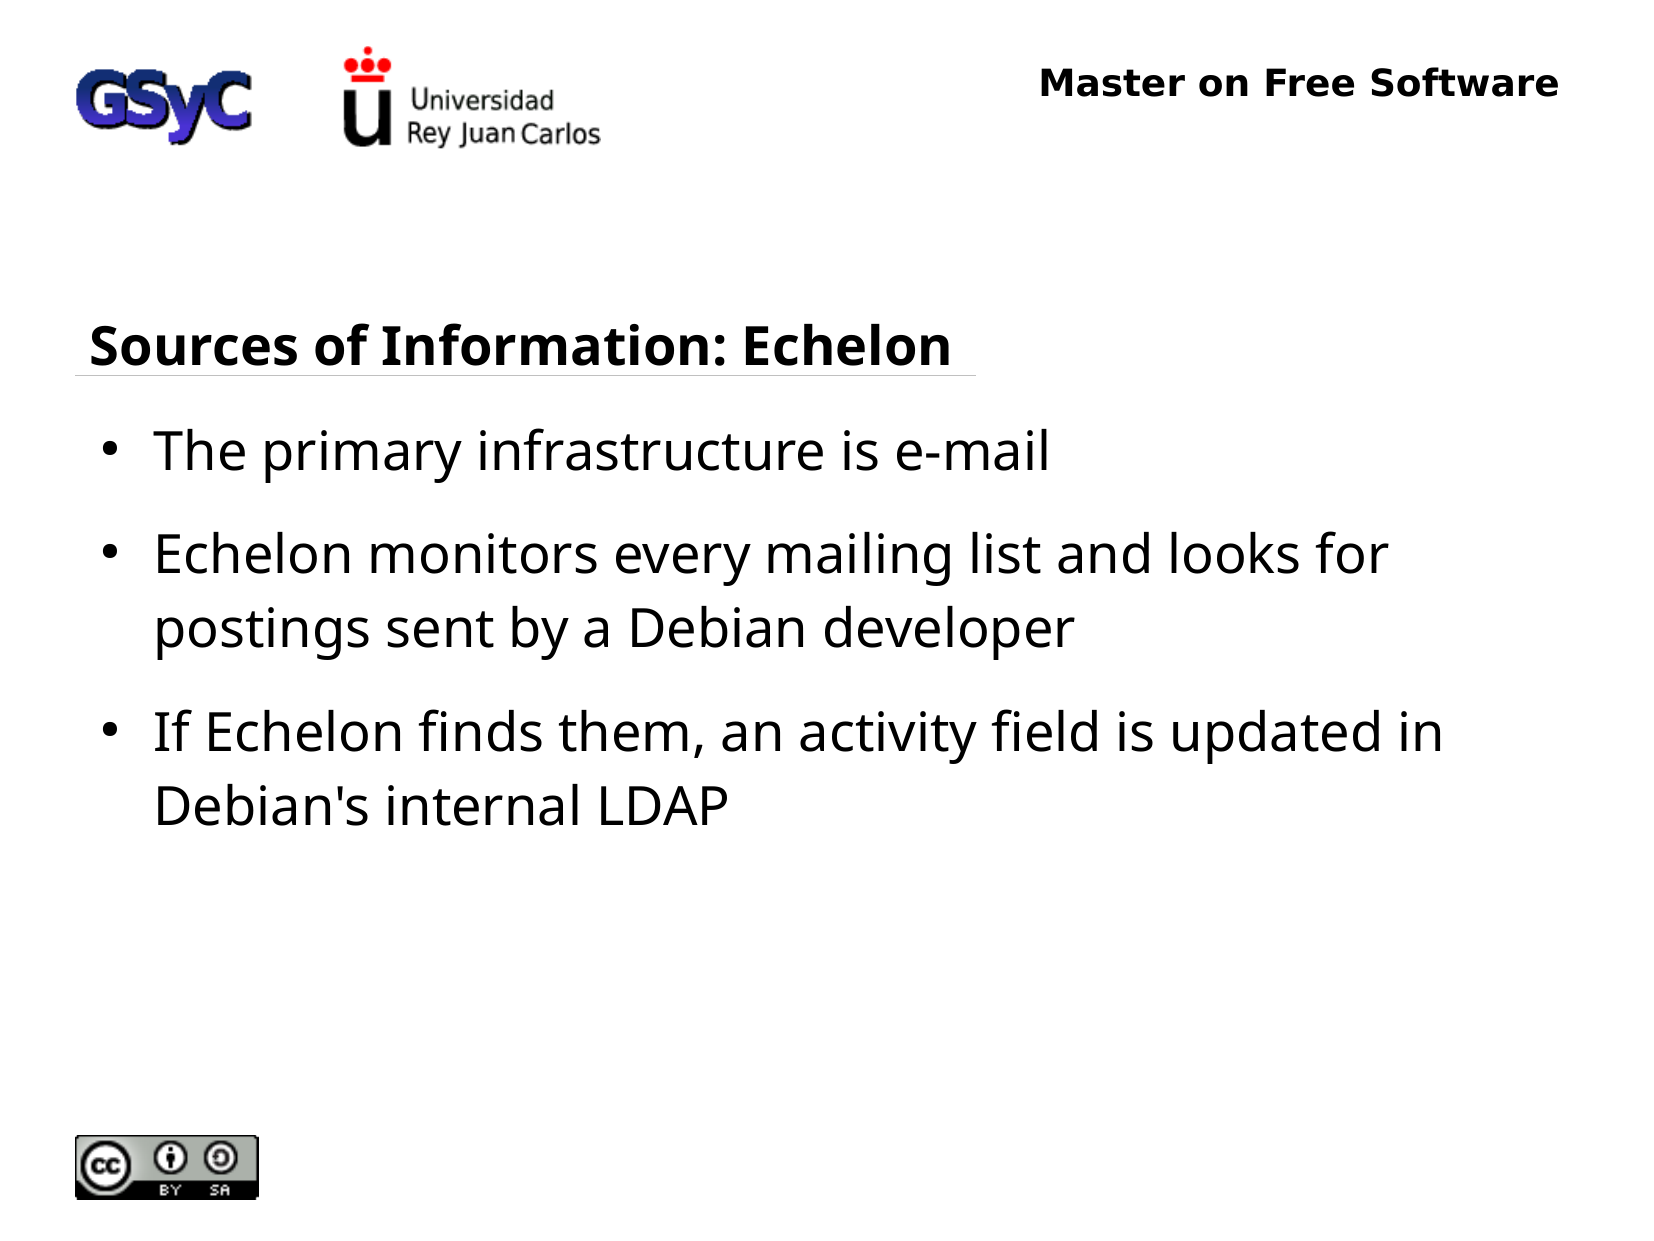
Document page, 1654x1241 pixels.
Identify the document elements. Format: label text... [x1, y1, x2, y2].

text_box Sources of Information: Echelon [75, 300, 1538, 381]
list The primary infrastructure is e-mail Echelon monitors every mailing list and looks for postings sent by a Debian developer If Echelon finds them, an activity field is updated in Debian's internal LDAP [82, 412, 1571, 1109]
text_box [75, 412, 1576, 1163]
picture [75, 1163, 259, 1200]
picture [75, 46, 601, 150]
